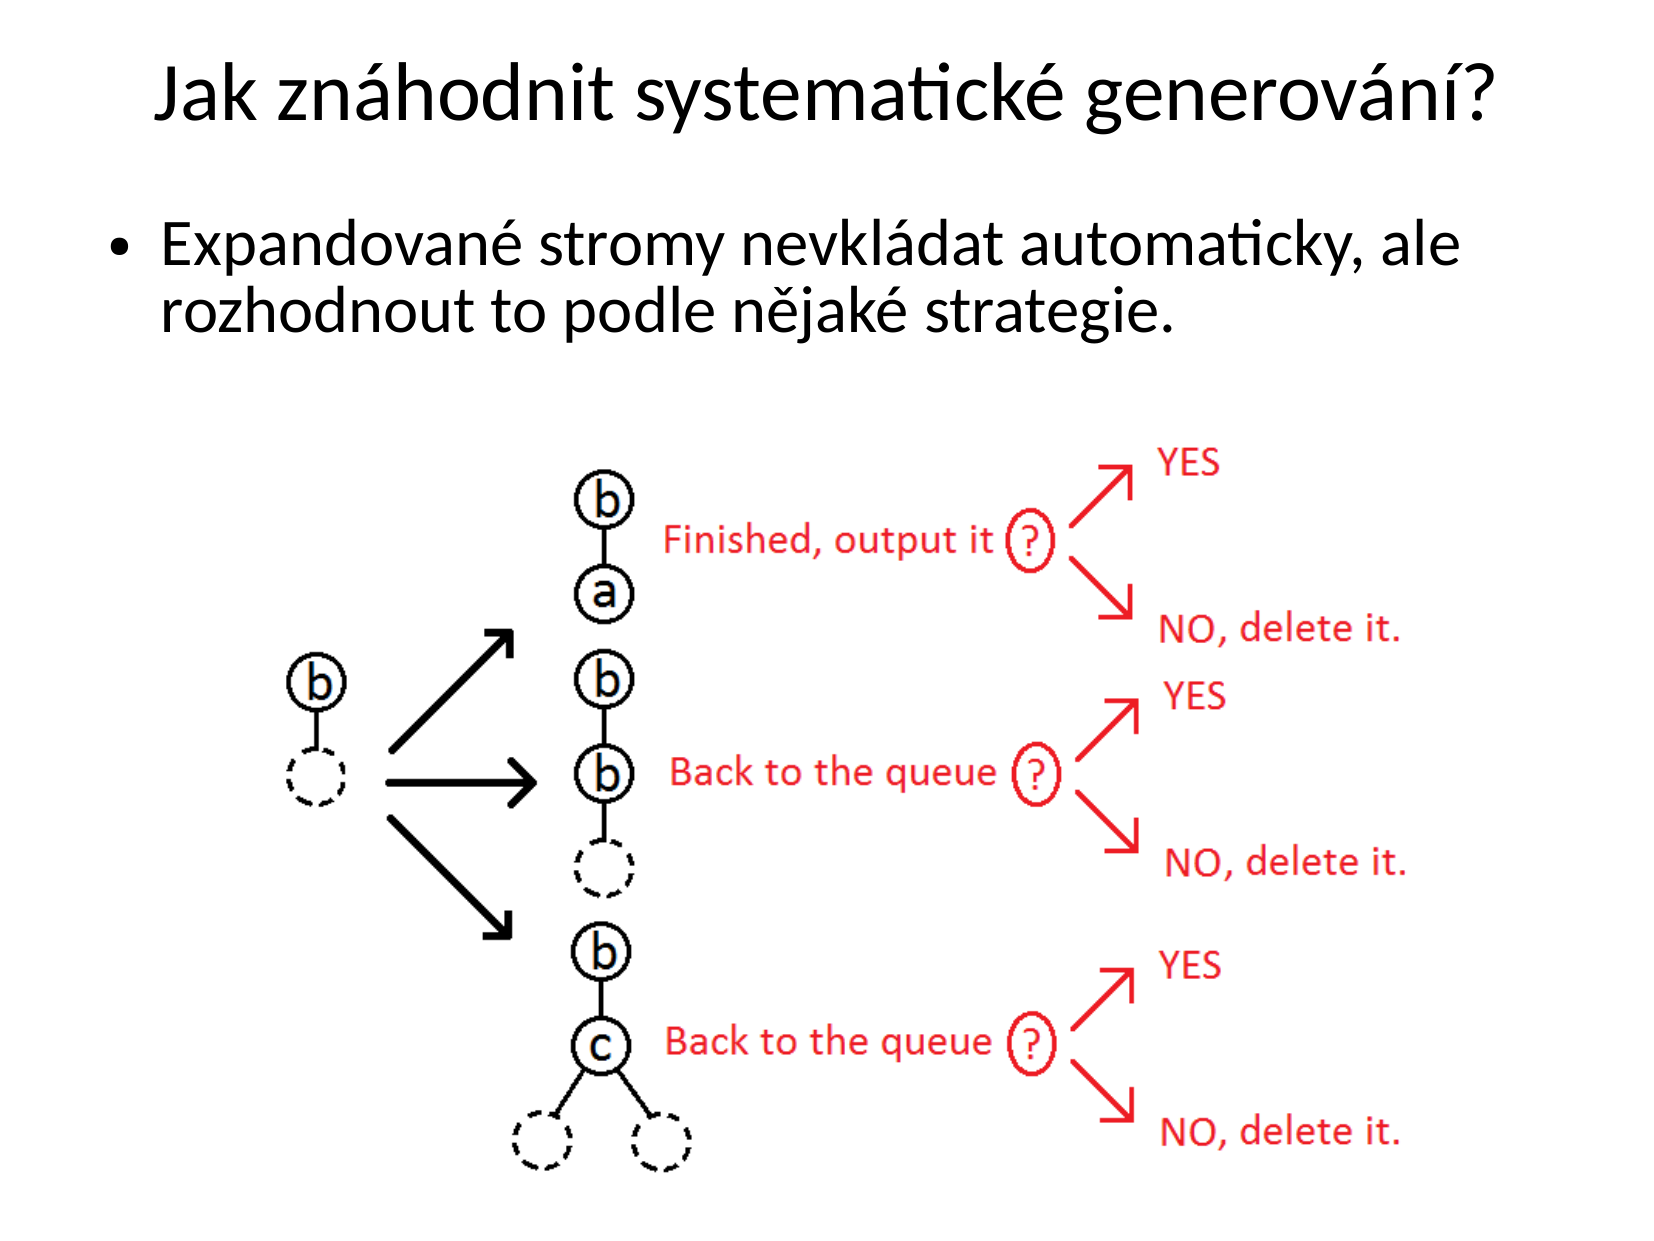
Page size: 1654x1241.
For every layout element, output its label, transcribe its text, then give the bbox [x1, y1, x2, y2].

picture [251, 434, 1425, 1191]
title Jak znáhodnit systematické generování? [82, 48, 1571, 151]
list Expandované stromy nevkládat automaticky, ale rozhodnout to podle nějaké strategie. [90, 215, 1546, 421]
